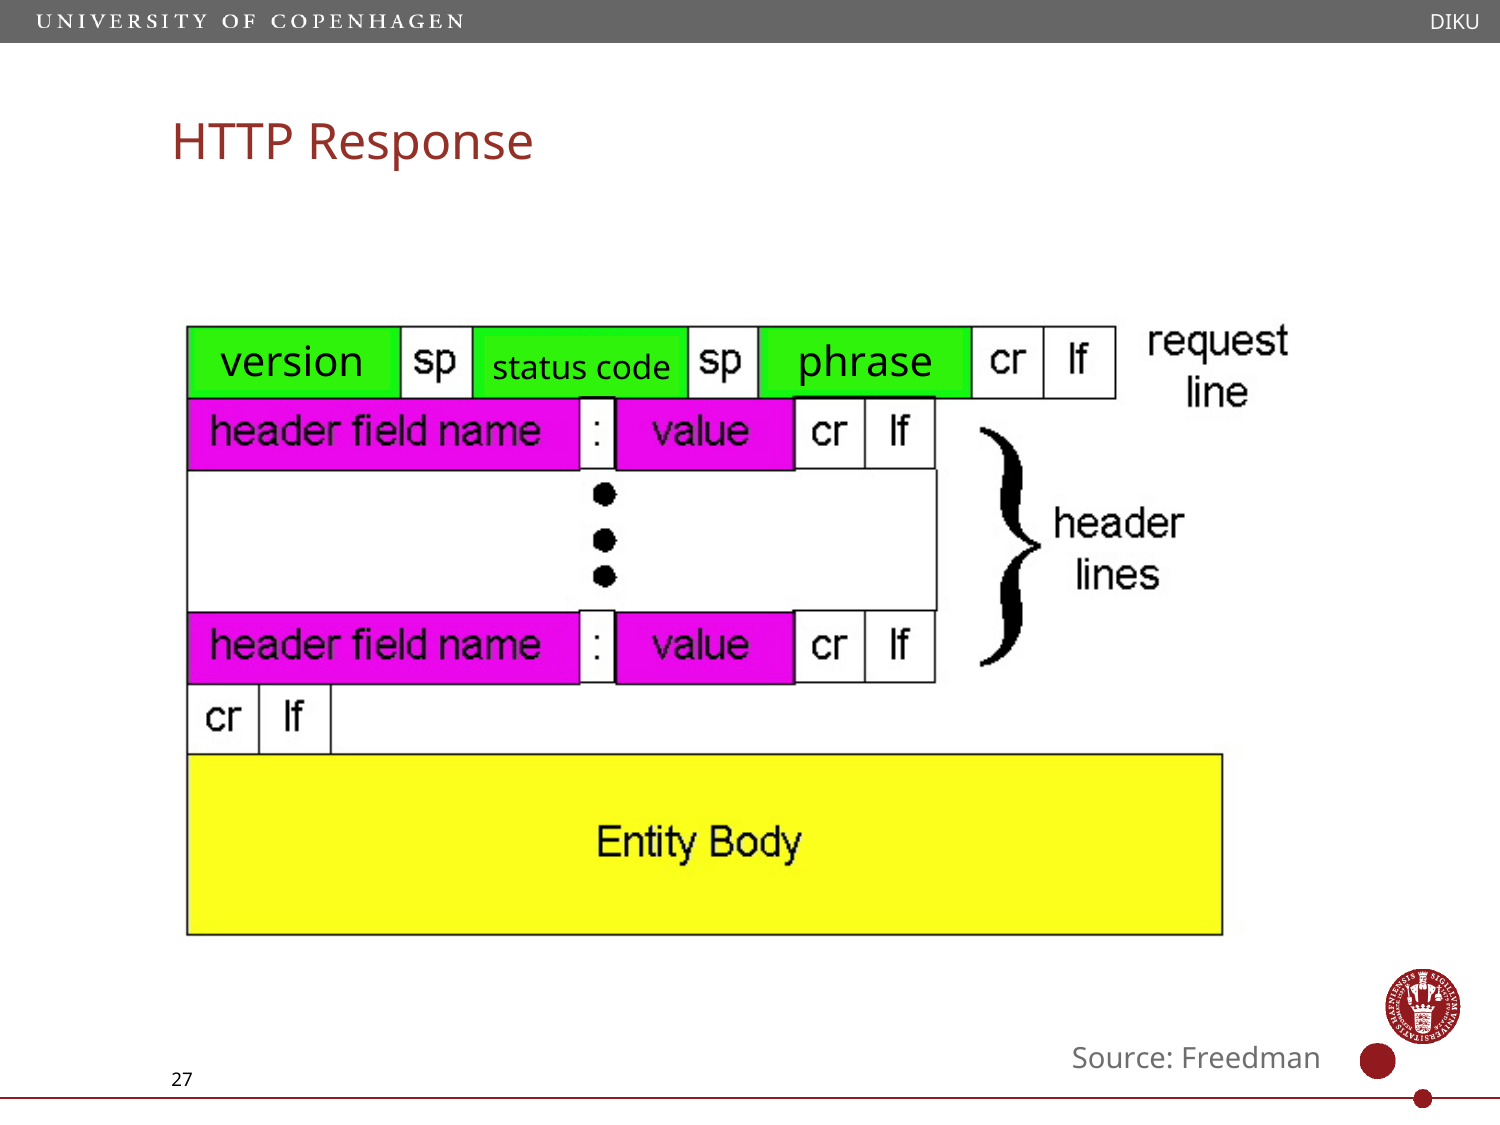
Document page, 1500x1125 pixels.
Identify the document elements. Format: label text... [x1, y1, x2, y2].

text_box <number> [171, 1067, 522, 1092]
text_box version [195, 329, 391, 390]
picture [0, 317, 1500, 1122]
text_box status code [484, 335, 680, 396]
text_box Source: Freedman [1057, 1031, 1377, 1083]
title HTTP Response [171, 75, 1329, 171]
text_box phrase [767, 329, 963, 390]
text_box DIKU [469, 0, 1495, 43]
